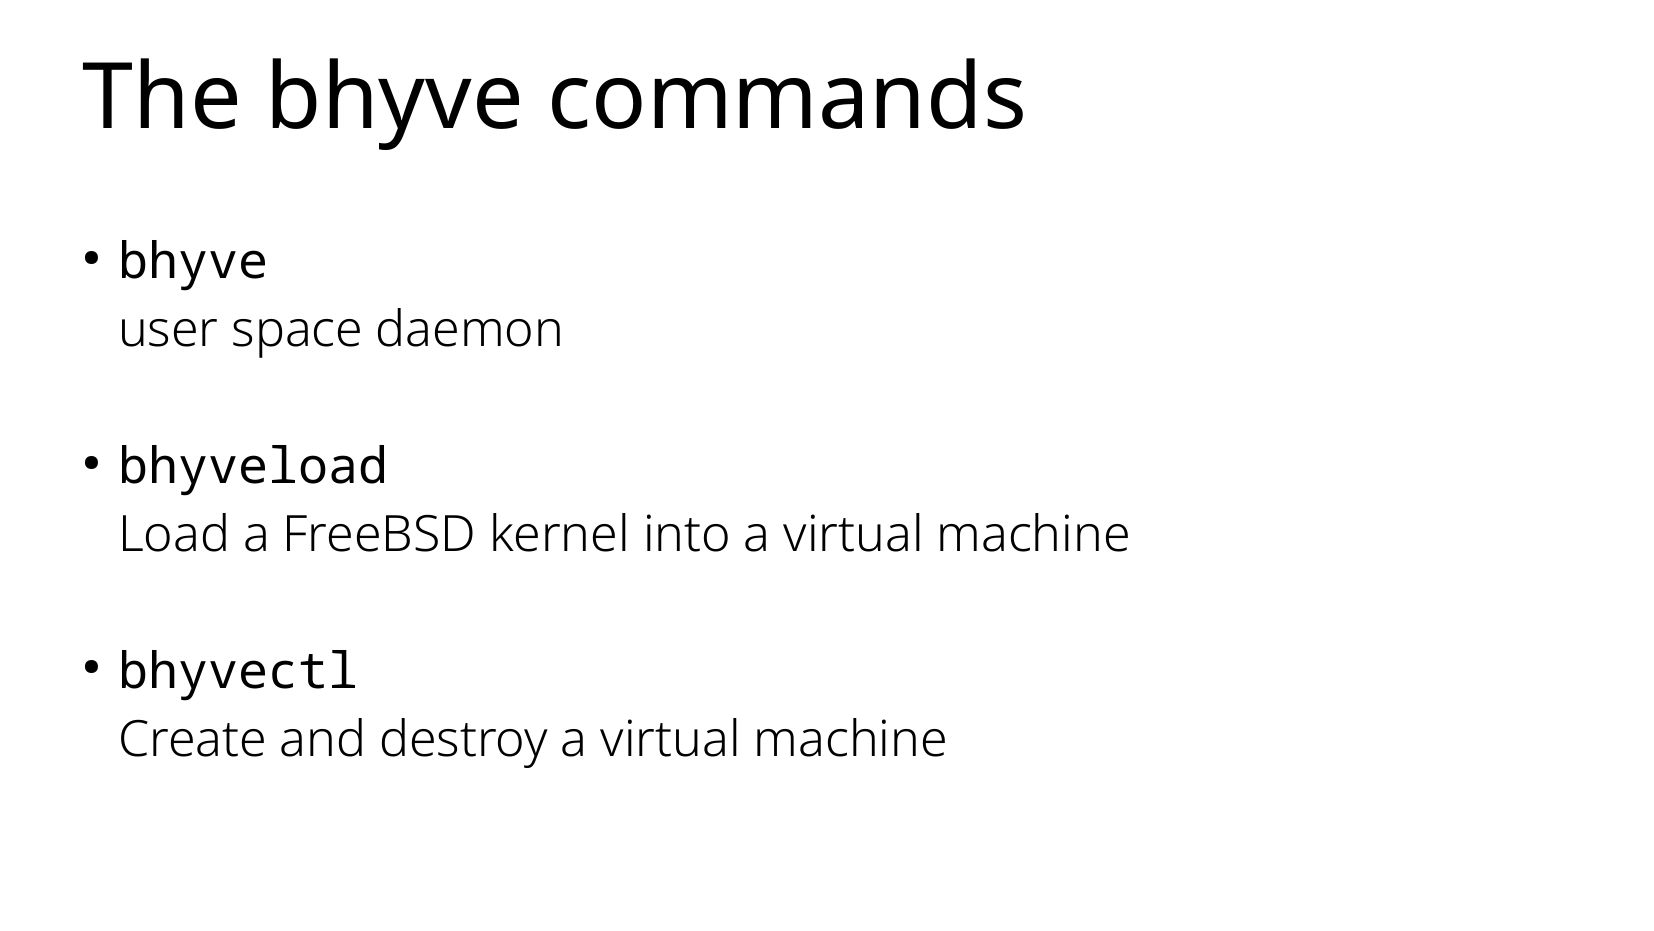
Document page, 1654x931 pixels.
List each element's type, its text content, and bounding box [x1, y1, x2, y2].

list bhyve user space daemon bhyveload Load a FreeBSD kernel into a virtual machine bhyvectl Create and destroy a virtual machine [82, 224, 1571, 825]
title The bhyve commands [82, 37, 1571, 150]
